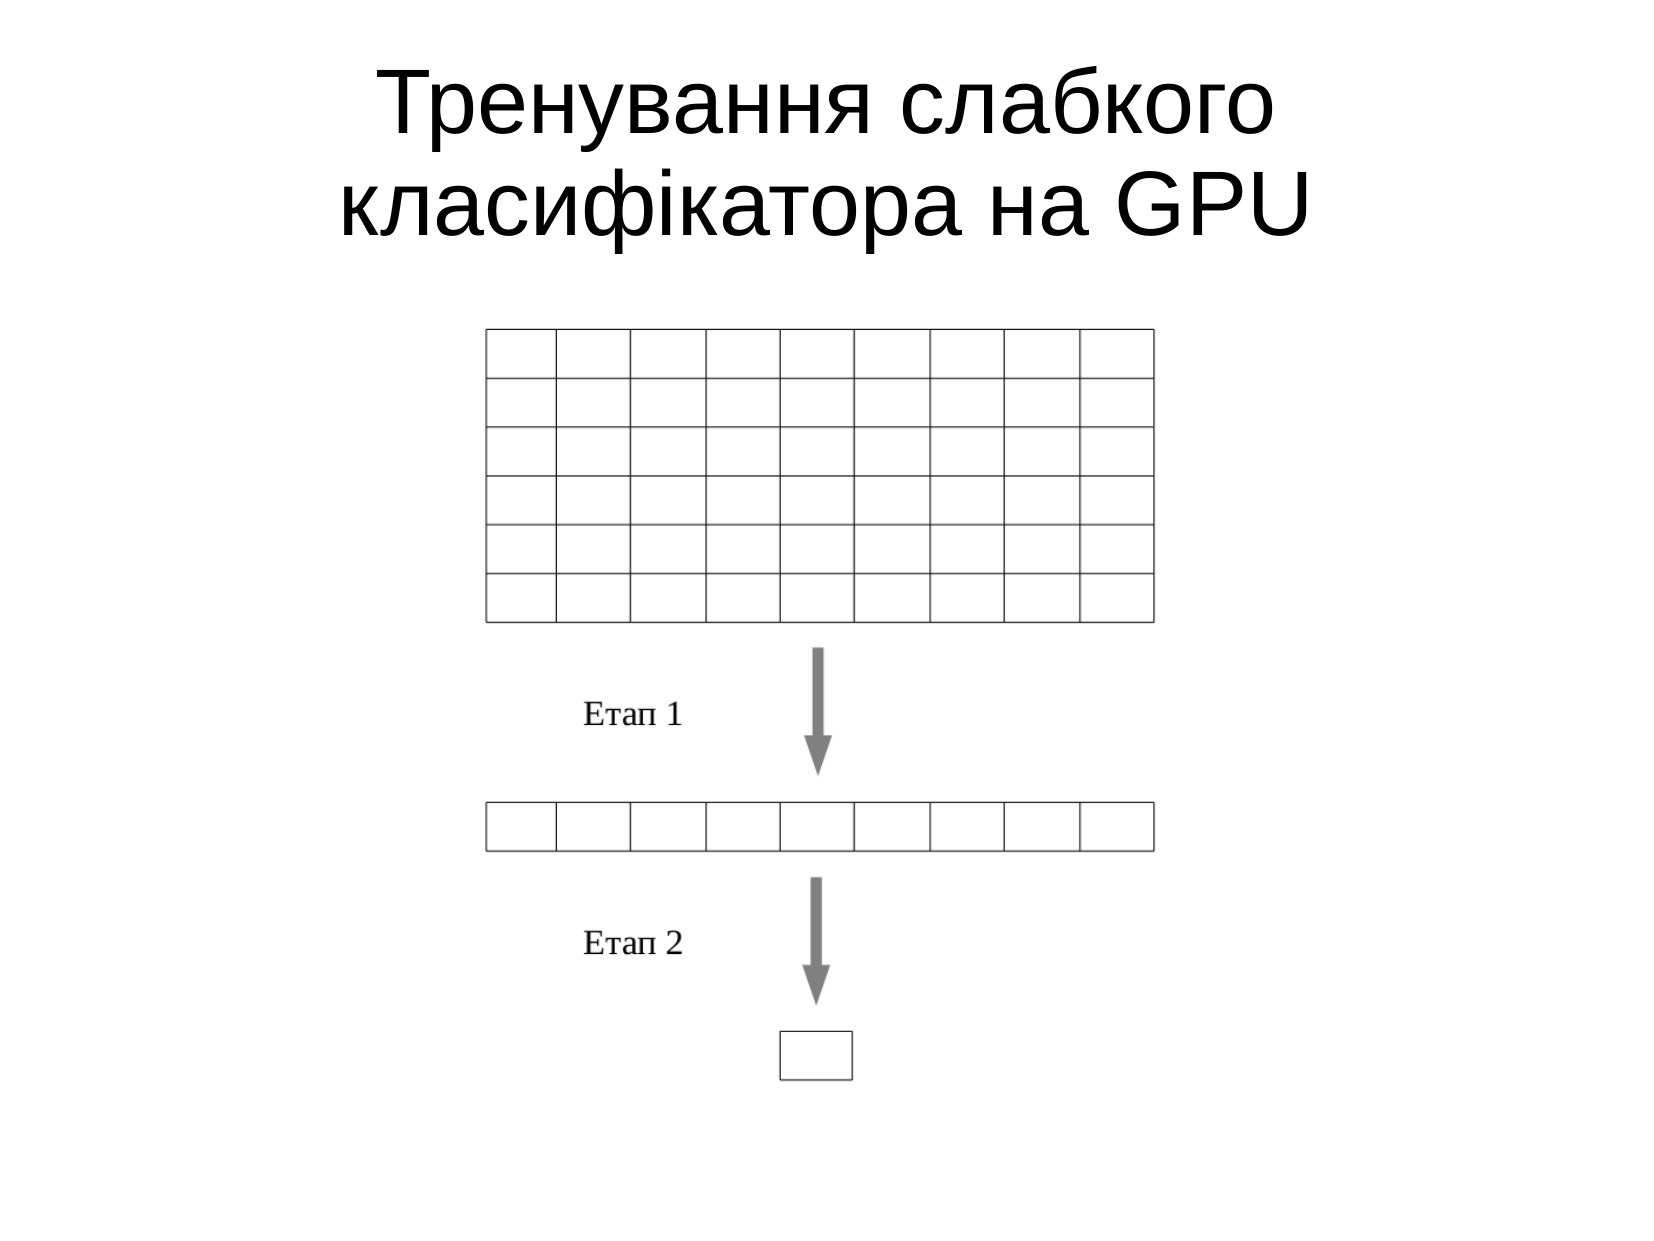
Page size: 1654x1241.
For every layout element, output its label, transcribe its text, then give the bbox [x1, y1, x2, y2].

picture [471, 314, 1171, 1096]
title Тренування слабкого класифікатора на GPU [82, 49, 1571, 257]
